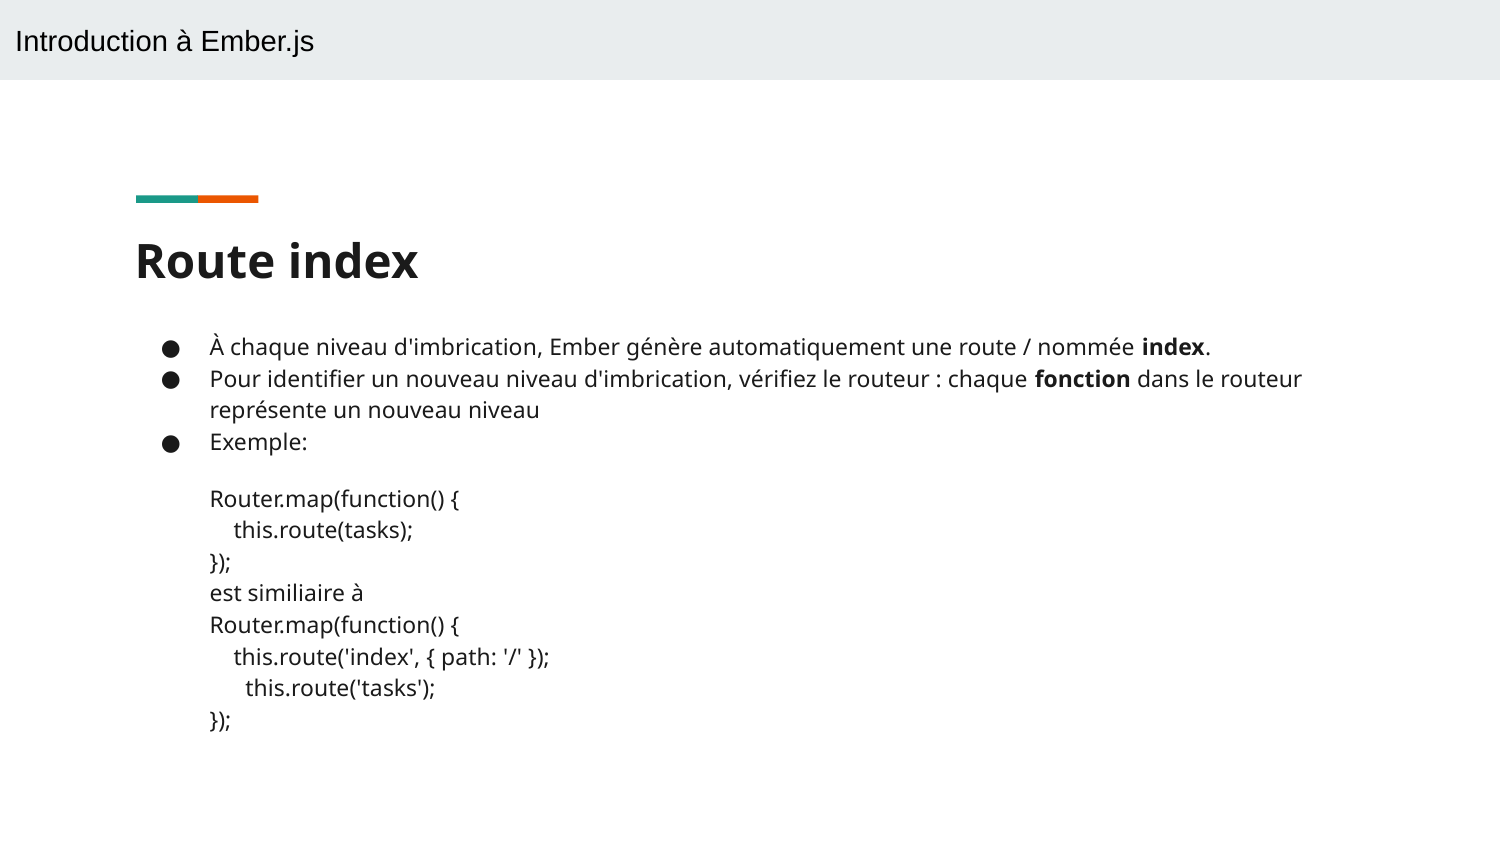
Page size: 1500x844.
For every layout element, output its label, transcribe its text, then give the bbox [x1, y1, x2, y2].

title Route index [119, 216, 1381, 305]
list À chaque niveau d'imbrication, Ember génère automatiquement une route / nommée index. Pour identifier un nouveau niveau d'imbrication, vérifiez le routeur : chaque fonction dans le routeur représente un nouveau niveau Exemple: Router.map(function() { this.route(tasks); }); est similiaire à Router.map(function() { this.route('index', { path: '/' }); this.route('tasks'); }); [119, 313, 1381, 810]
